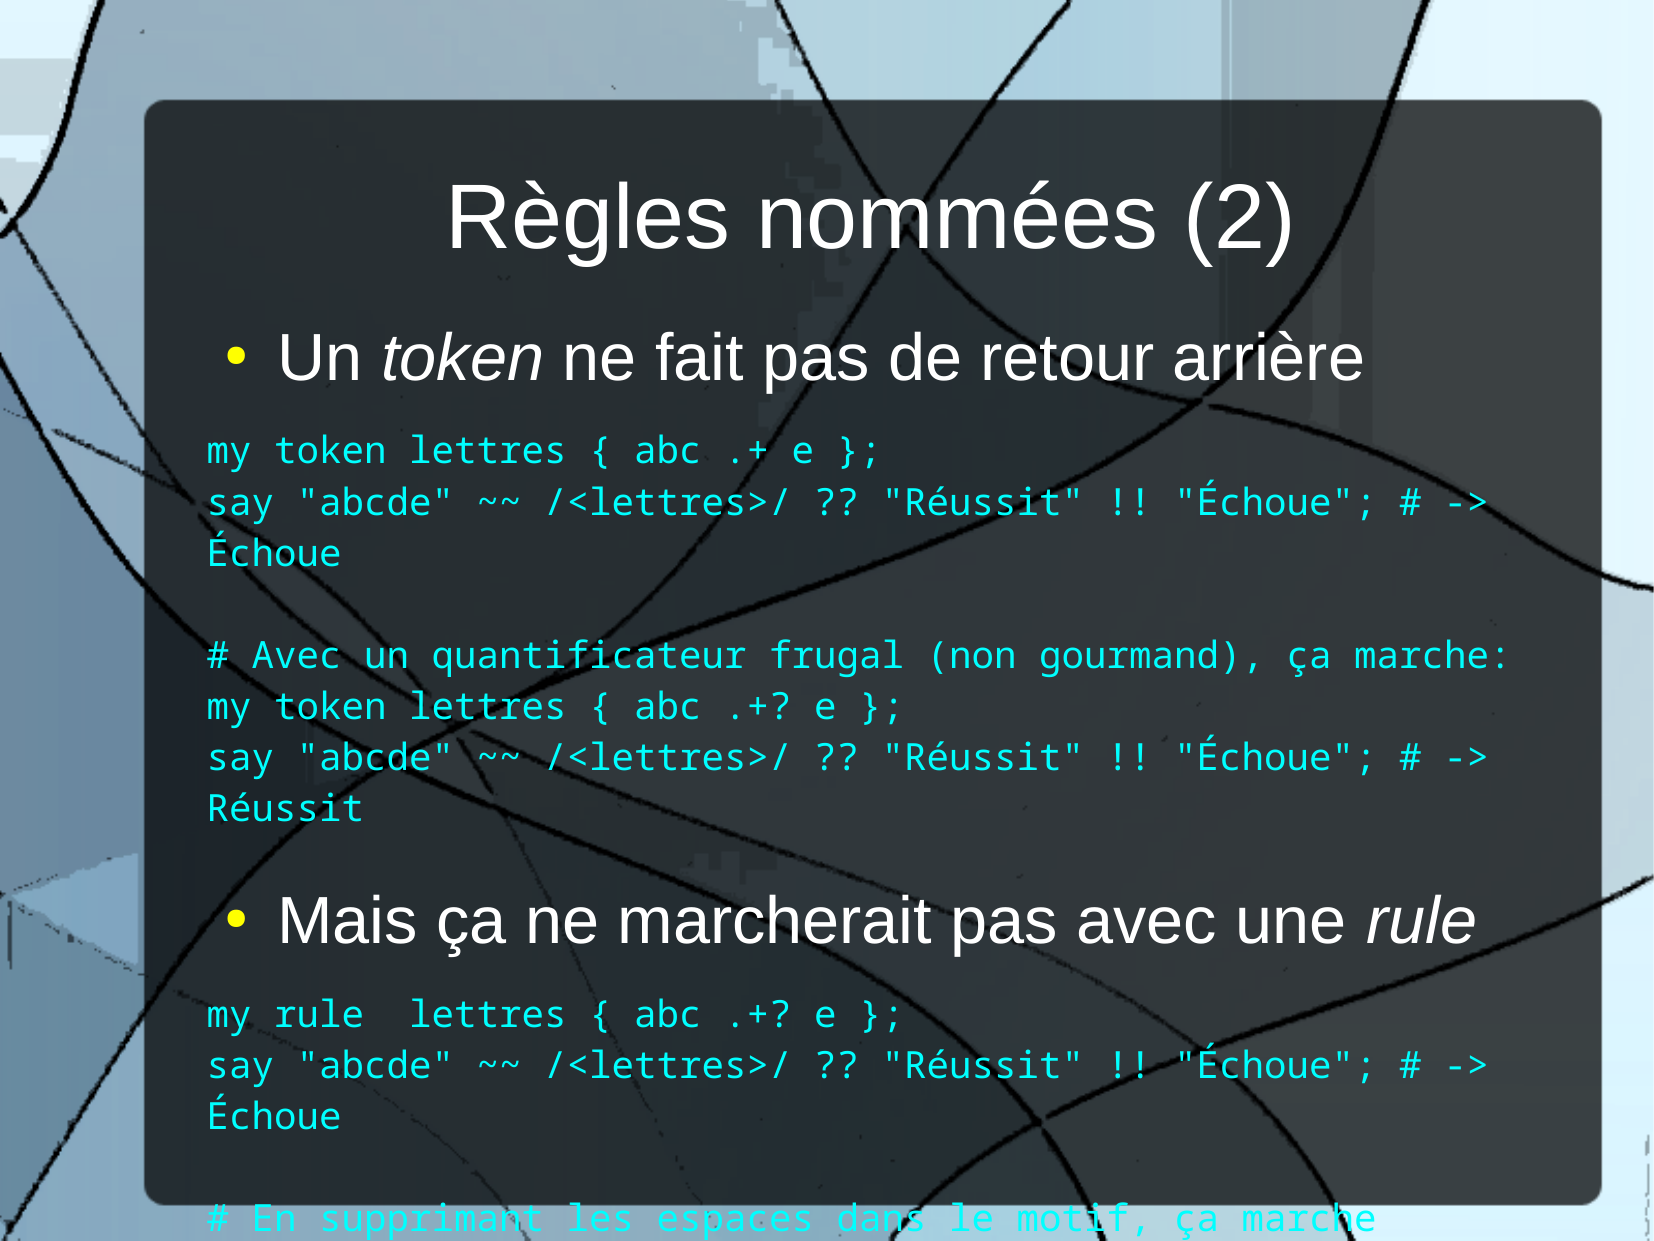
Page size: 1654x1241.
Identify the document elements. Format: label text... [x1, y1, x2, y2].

picture [0, 0, 1654, 1241]
list Un token ne fait pas de retour arrière my token lettres { abc .+ e }; say "abcde" ~~ /<lettres>/ ?? "Réussit" !! "Échoue"; # -> Échoue # Avec un quantificateur frugal (non gourmand), ça marche: my token lettres { abc .+? e }; say "abcde" ~~ /<lettres>/ ?? "Réussit" !! "Échoue"; # -> Réussit Mais ça ne marcherait pas avec une rule my rule lettres { abc .+? e }; say "abcde" ~~ /<lettres>/ ?? "Réussit" !! "Échoue"; # -> Échoue # En supprimant les espaces dans le motif, ça marche my rule lettres { abc.+?e }; say "abcde" ~~ /<lettres>/ ?? "Réussit" !! "Échoue"; # -> Réussit [206, 319, 1571, 1176]
title Règles nommées (2) [159, 108, 1583, 325]
